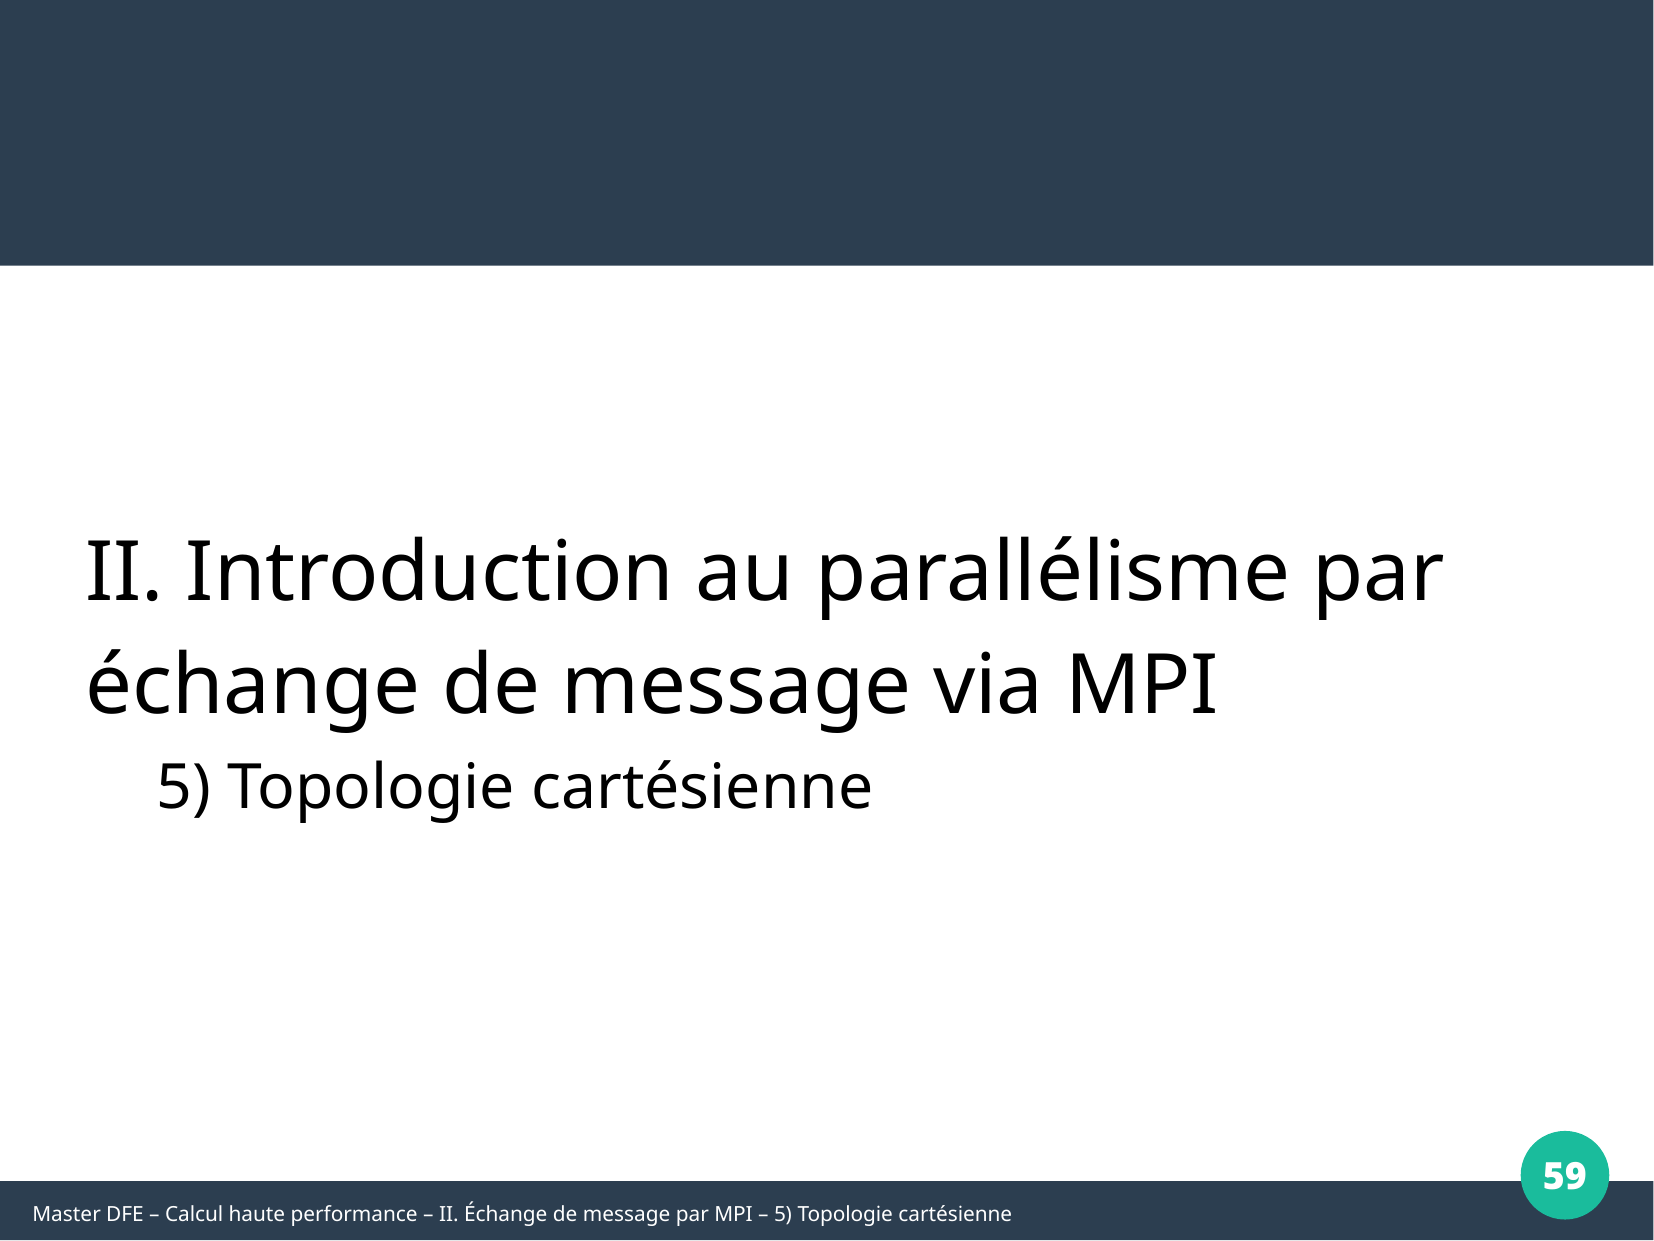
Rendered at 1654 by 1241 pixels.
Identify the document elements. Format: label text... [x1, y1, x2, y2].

text_box Master DFE – Calcul haute performance – II. Échange de message par MPI – 5) Topologie cartésienne [17, 1191, 1436, 1235]
text_box II. Introduction au parallélisme par échange de message via MPI [70, 503, 1583, 745]
text_box 5) Topologie cartésienne [141, 734, 1607, 919]
